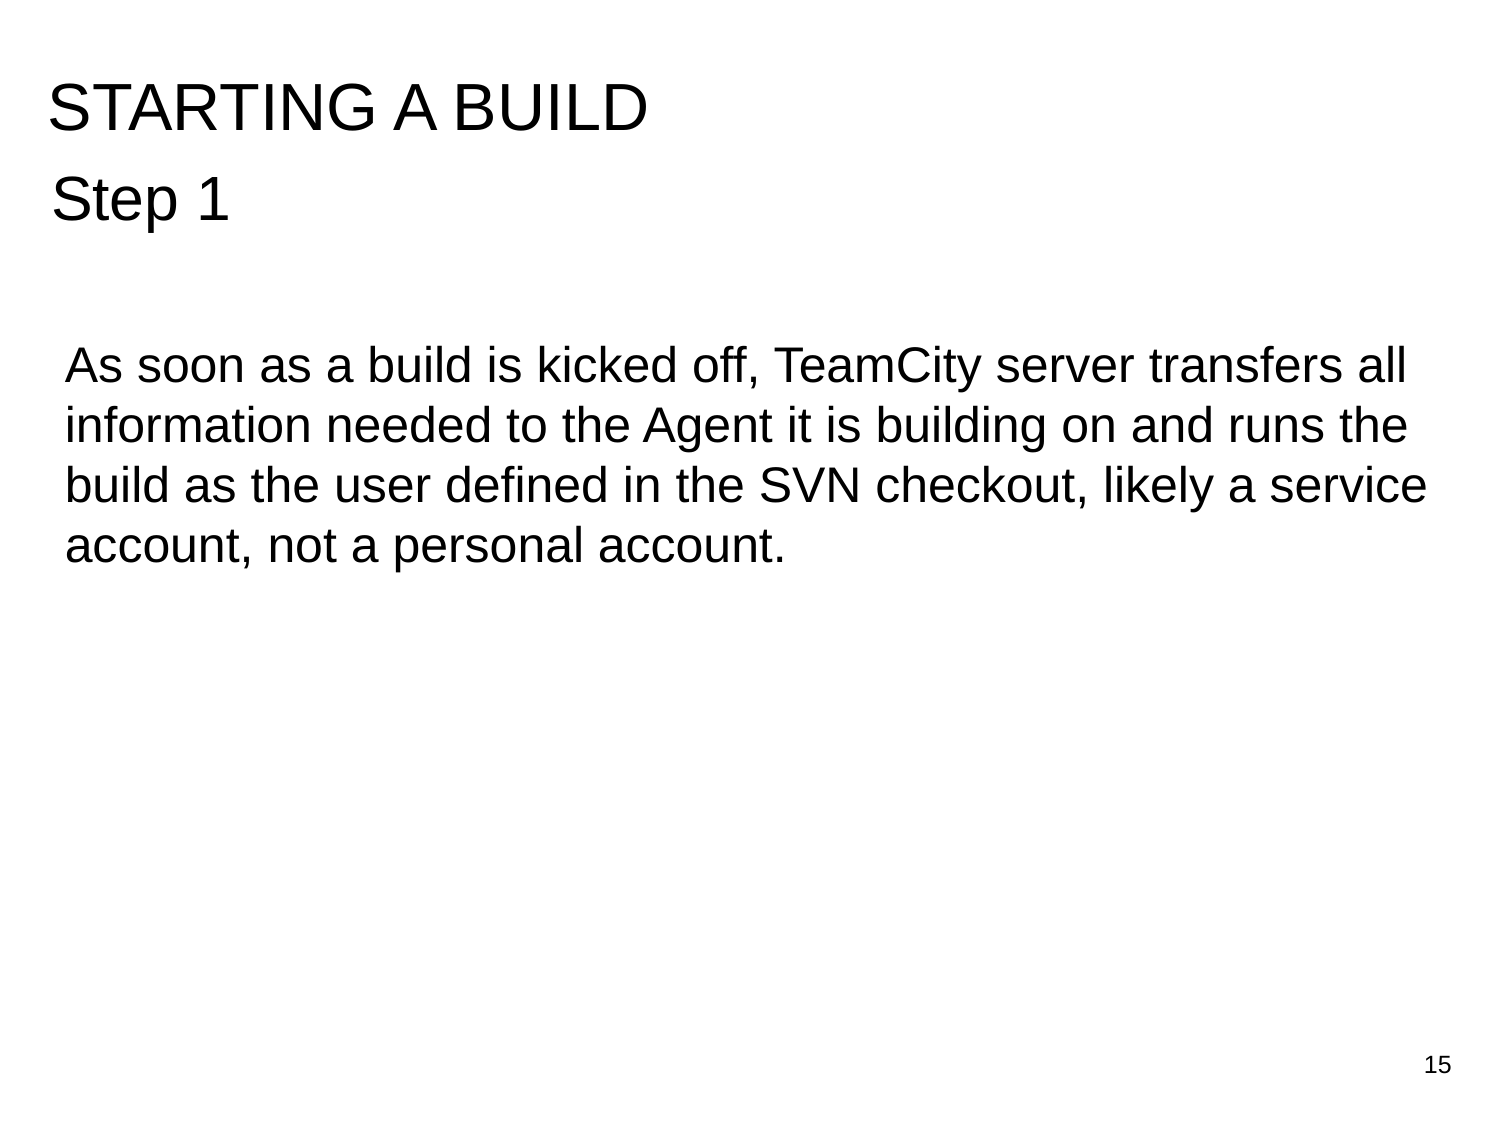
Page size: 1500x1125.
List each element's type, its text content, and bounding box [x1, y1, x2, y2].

list Step 1 [48, 150, 1452, 241]
title Starting a build [48, 57, 1452, 150]
slide_number <number> [1325, 1047, 1452, 1080]
text_box As soon as a build is kicked off, TeamCity server transfers all information needed to the Agent it is building on and runs the build as the user defined in the SVN checkout, likely a service account, not a personal account. [49, 324, 1463, 640]
